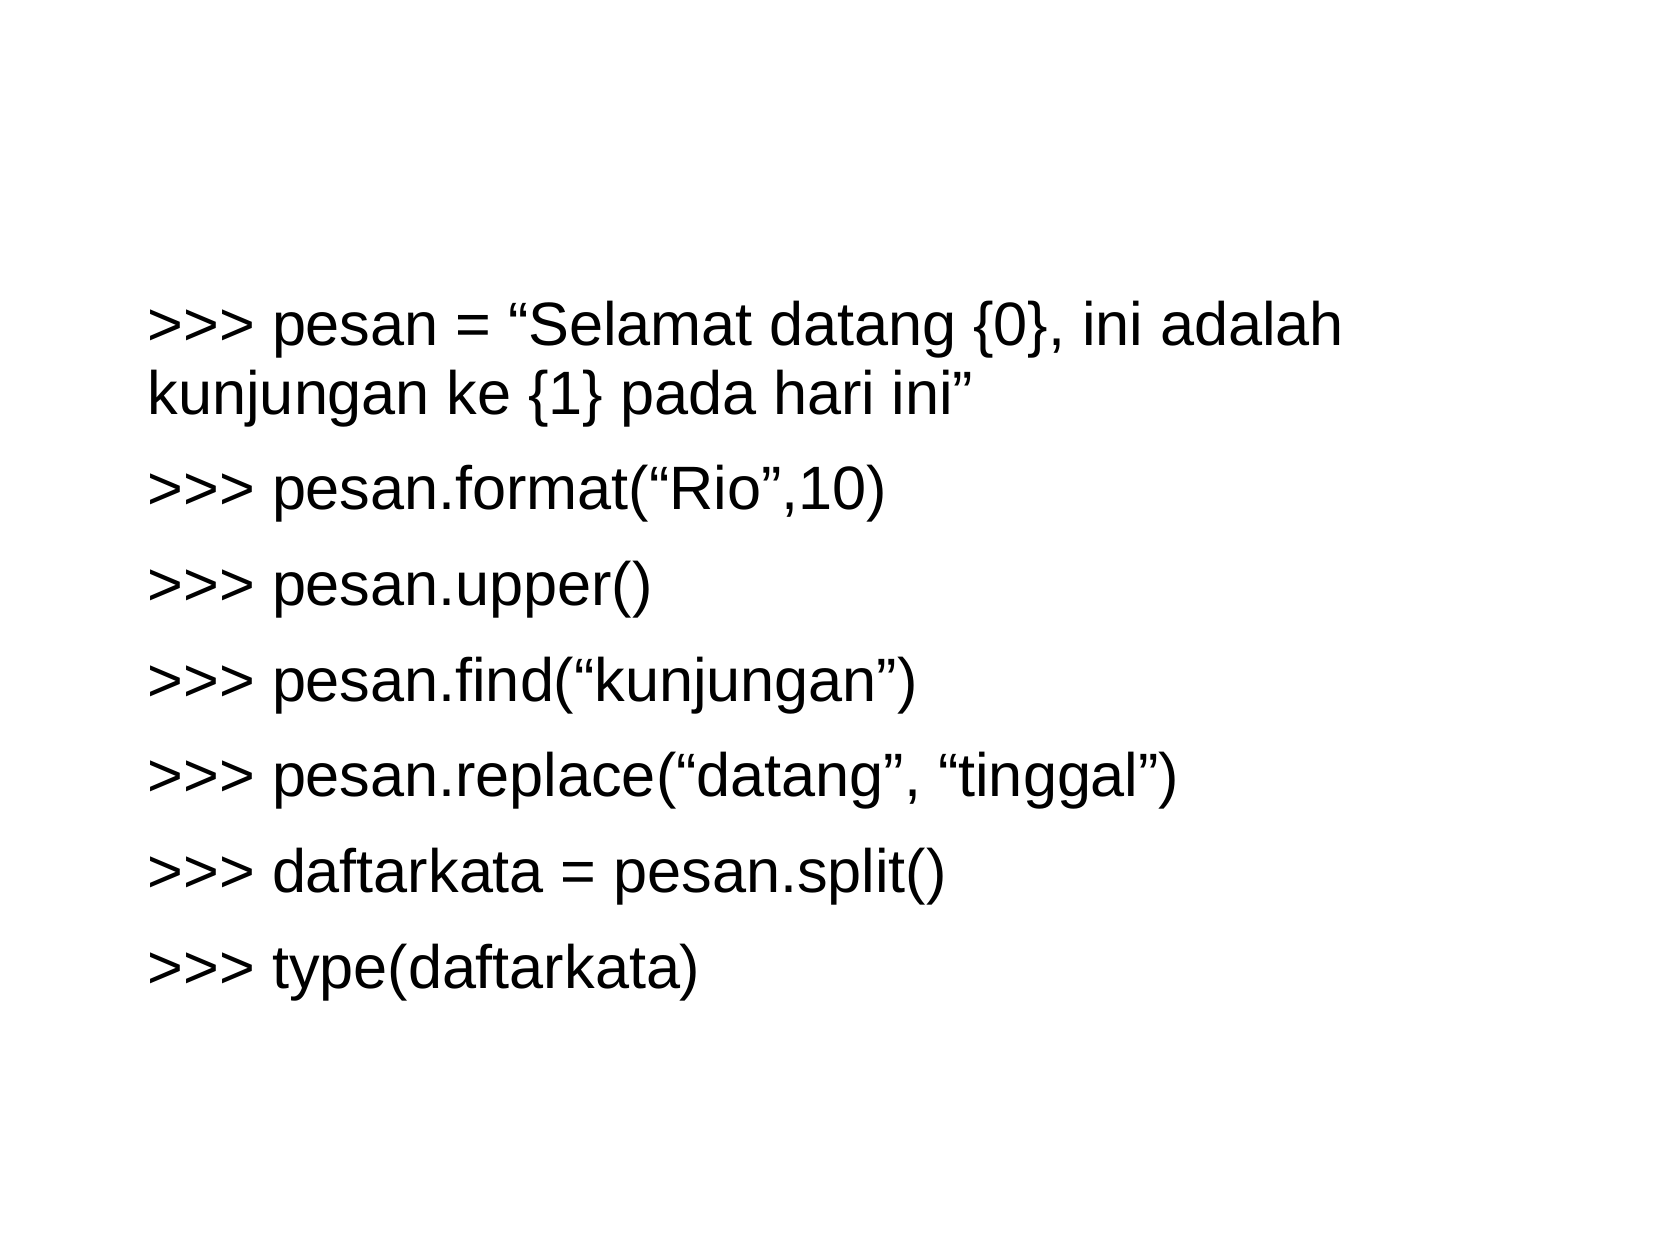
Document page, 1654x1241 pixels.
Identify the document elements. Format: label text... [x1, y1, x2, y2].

list >>> pesan = “Selamat datang {0}, ini adalah kunjungan ke {1} pada hari ini” >>> pesan.format(“Rio”,10) >>> pesan.upper() >>> pesan.find(“kunjungan”) >>> pesan.replace(“datang”, “tinggal”) >>> daftarkata = pesan.split() >>> type(daftarkata) [82, 290, 1571, 1010]
